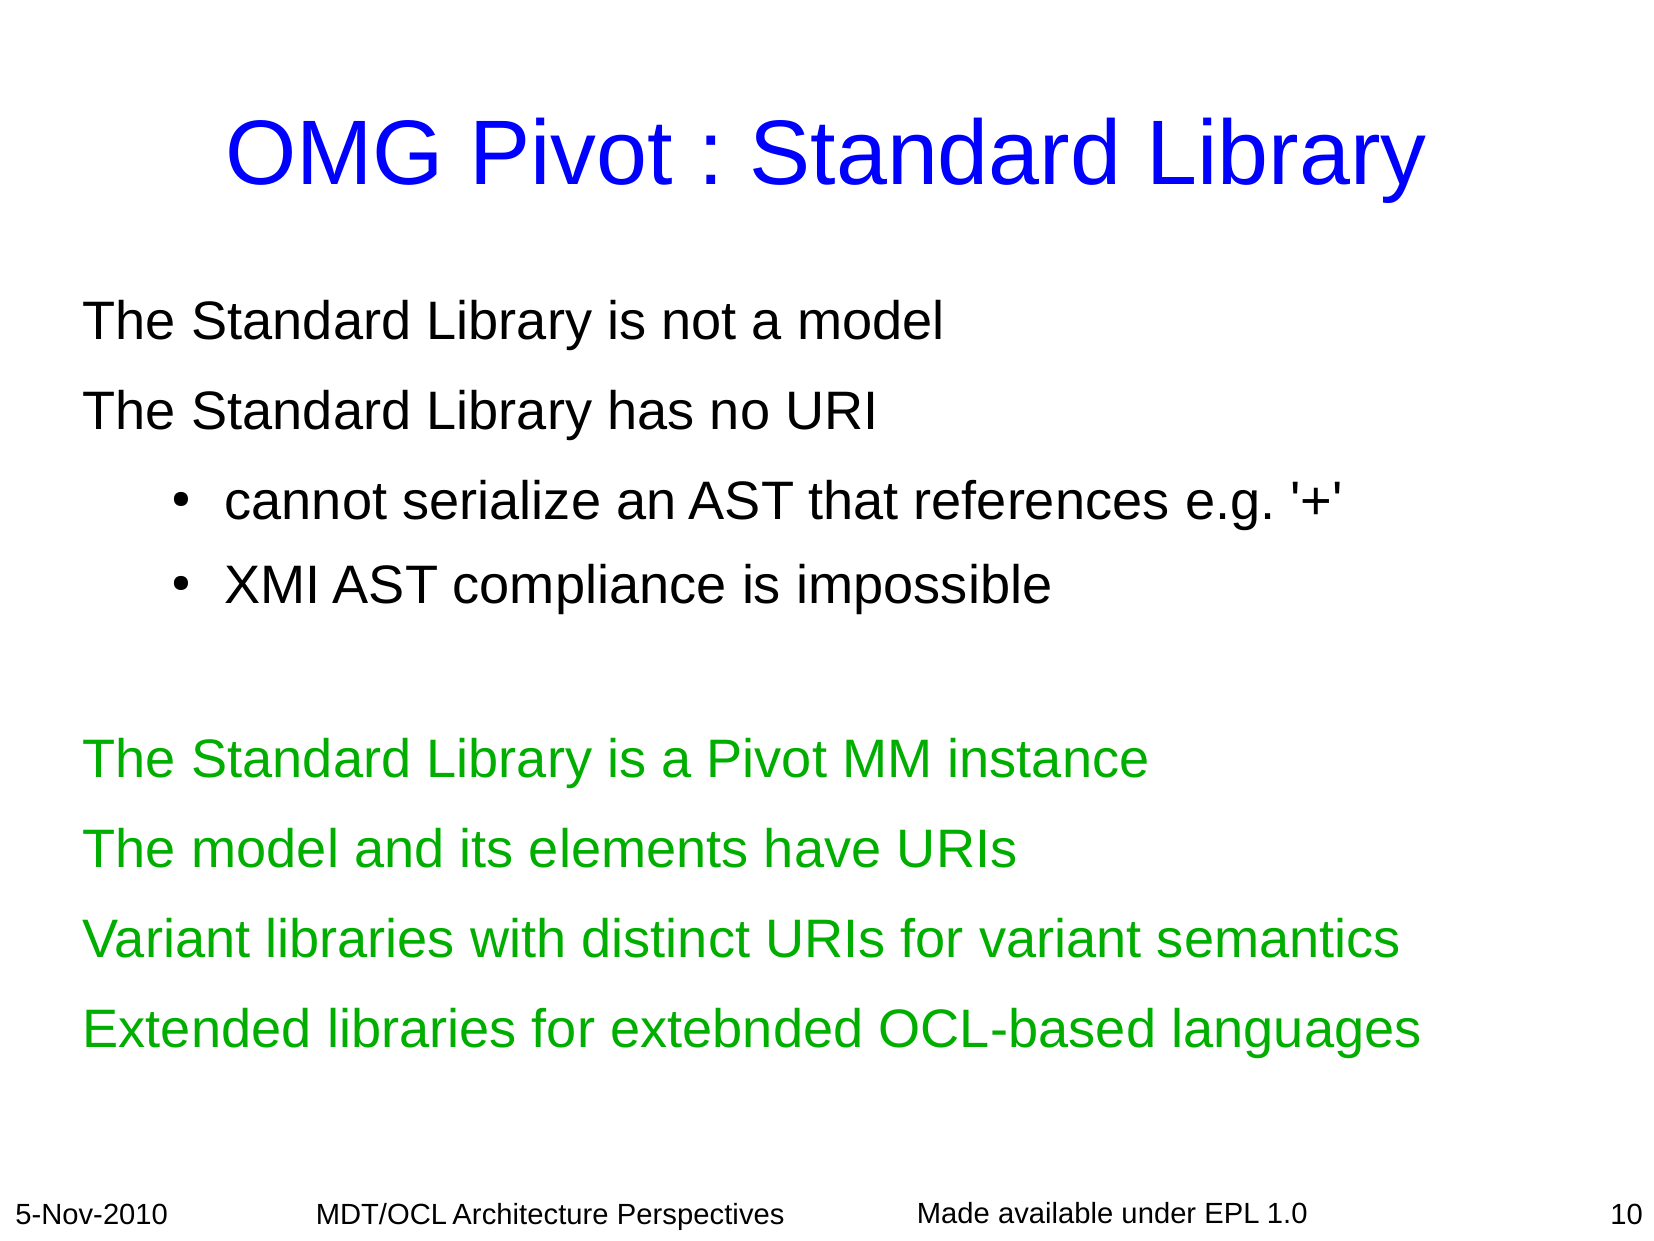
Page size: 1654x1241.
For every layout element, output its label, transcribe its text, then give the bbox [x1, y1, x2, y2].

list The Standard Library is not a model The Standard Library has no URI cannot serialize an AST that references e.g. '+' XMI AST compliance is impossible The Standard Library is a Pivot MM instance The model and its elements have URIs Variant libraries with distinct URIs for variant semantics Extended libraries for extebnded OCL-based languages [82, 290, 1571, 1109]
title OMG Pivot : Standard Library [82, 49, 1571, 257]
